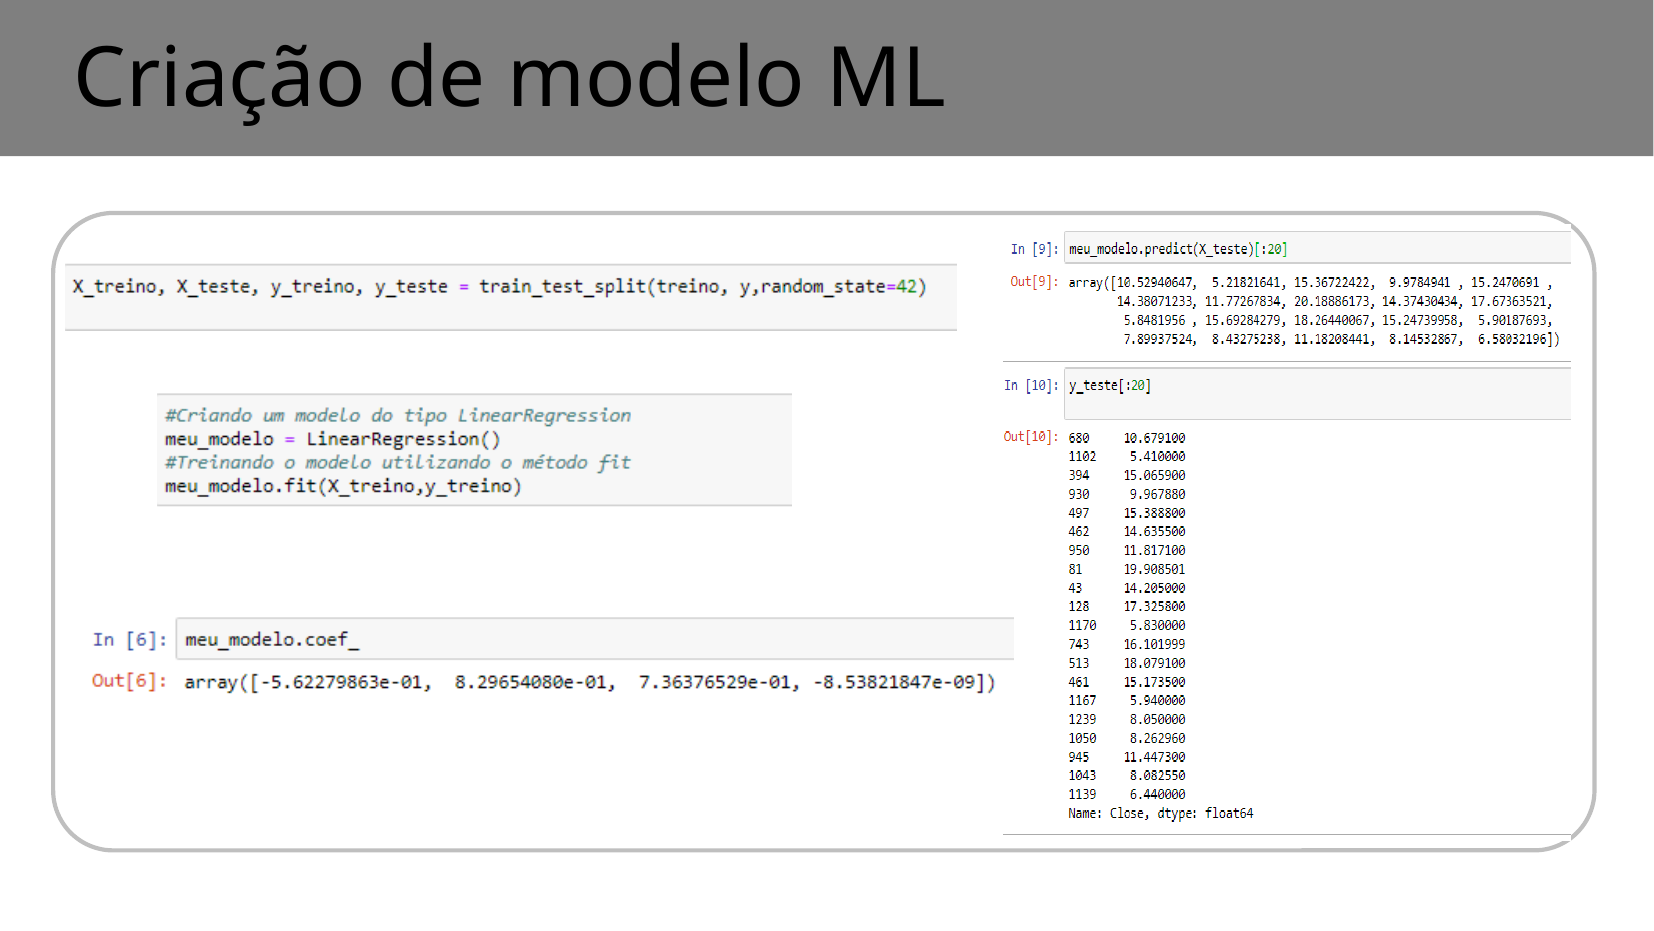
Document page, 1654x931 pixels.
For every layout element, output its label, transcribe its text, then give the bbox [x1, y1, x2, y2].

picture [82, 224, 1571, 841]
text_box [0, 0, 1654, 157]
picture [157, 389, 792, 508]
picture [65, 261, 957, 331]
text_box Criação de modelo ML [59, 9, 1011, 127]
